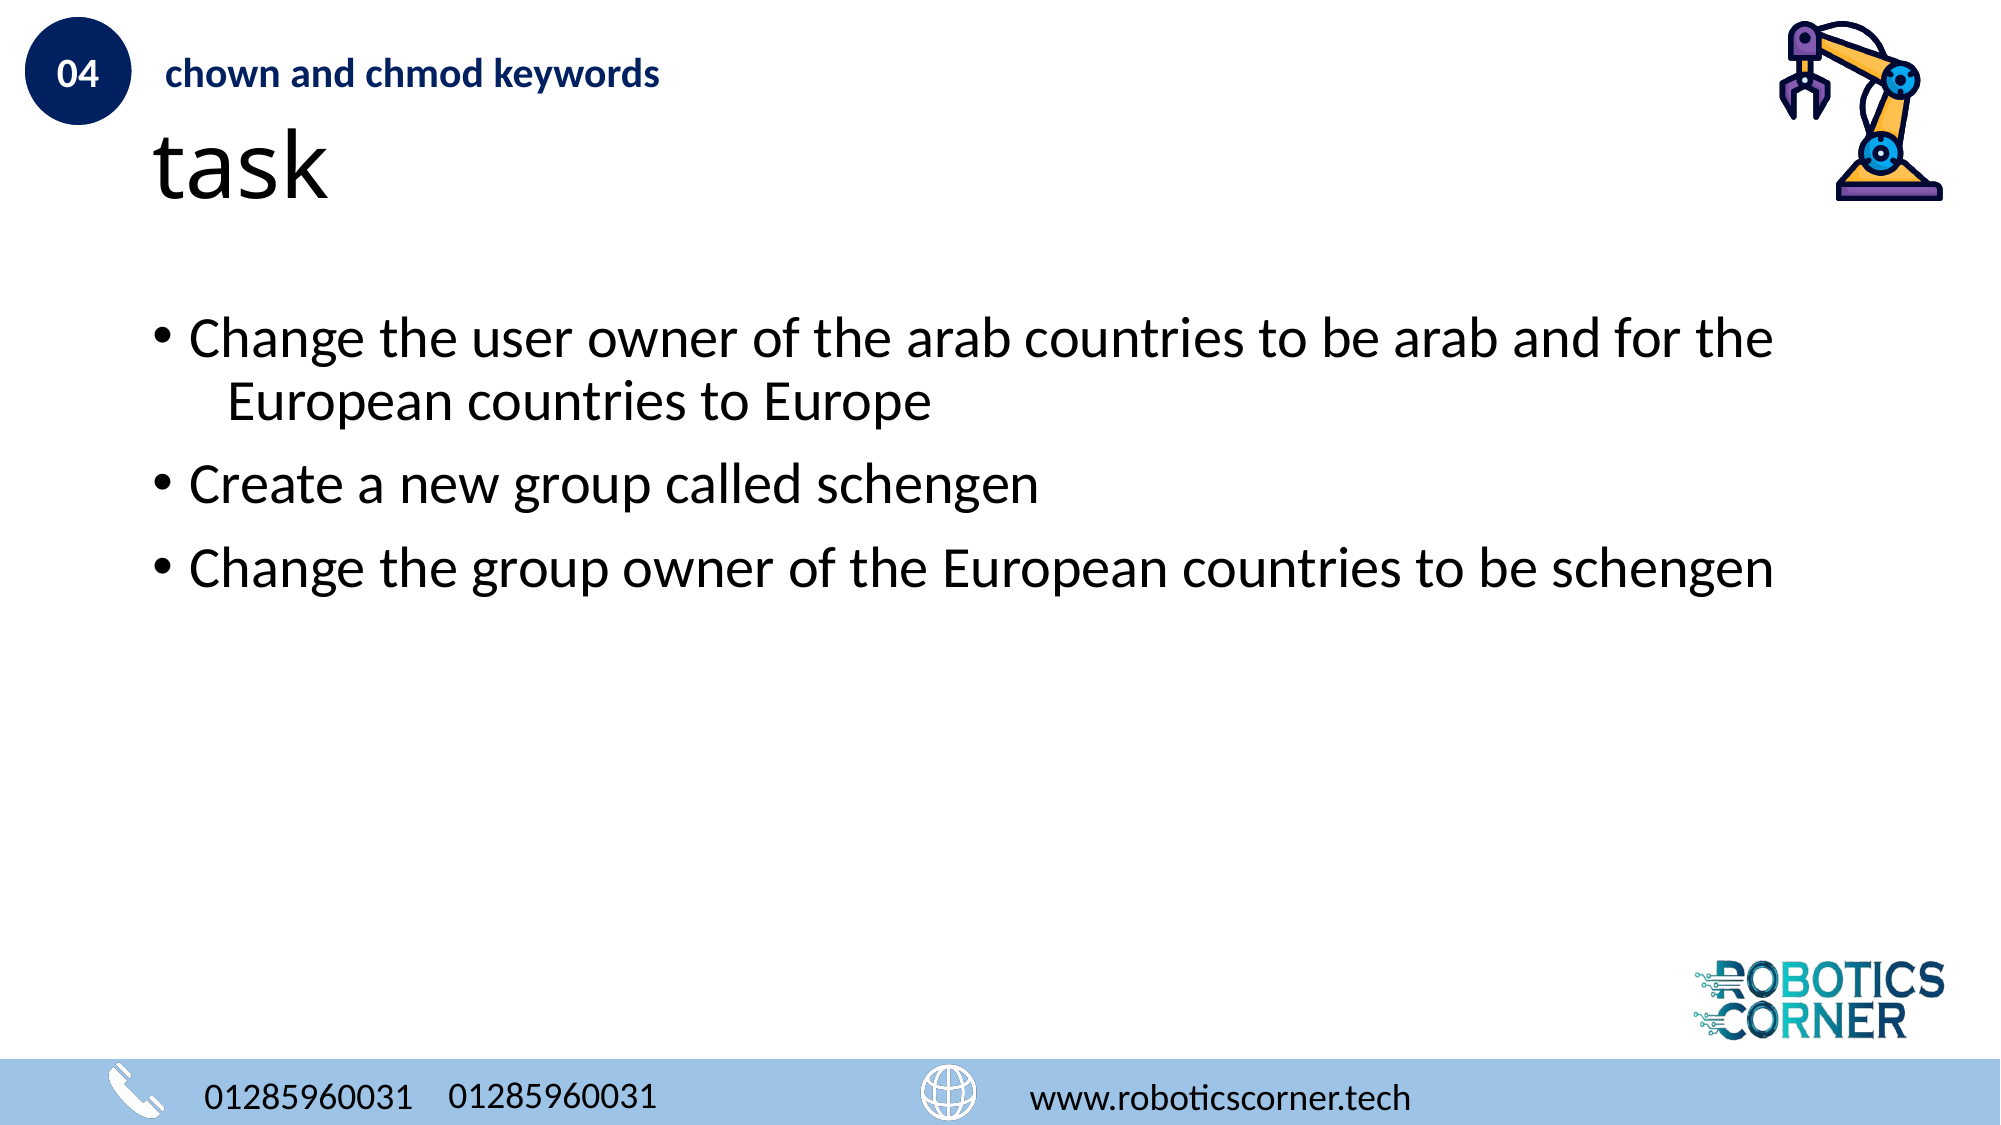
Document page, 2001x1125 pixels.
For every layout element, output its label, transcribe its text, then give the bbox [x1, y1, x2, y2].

picture [1680, 859, 1953, 1125]
list Change the user owner of the arab countries to be arab and for the European countries to Europe Create a new group called schengen Change the group owner of the European countries to be schengen [137, 299, 1863, 1014]
picture [1771, 21, 1951, 201]
text_box 04 [22, 14, 134, 128]
picture [915, 1059, 981, 1125]
title task [137, 59, 1863, 278]
text_box chown and chmod keywords [150, 38, 846, 104]
picture [103, 1057, 170, 1124]
